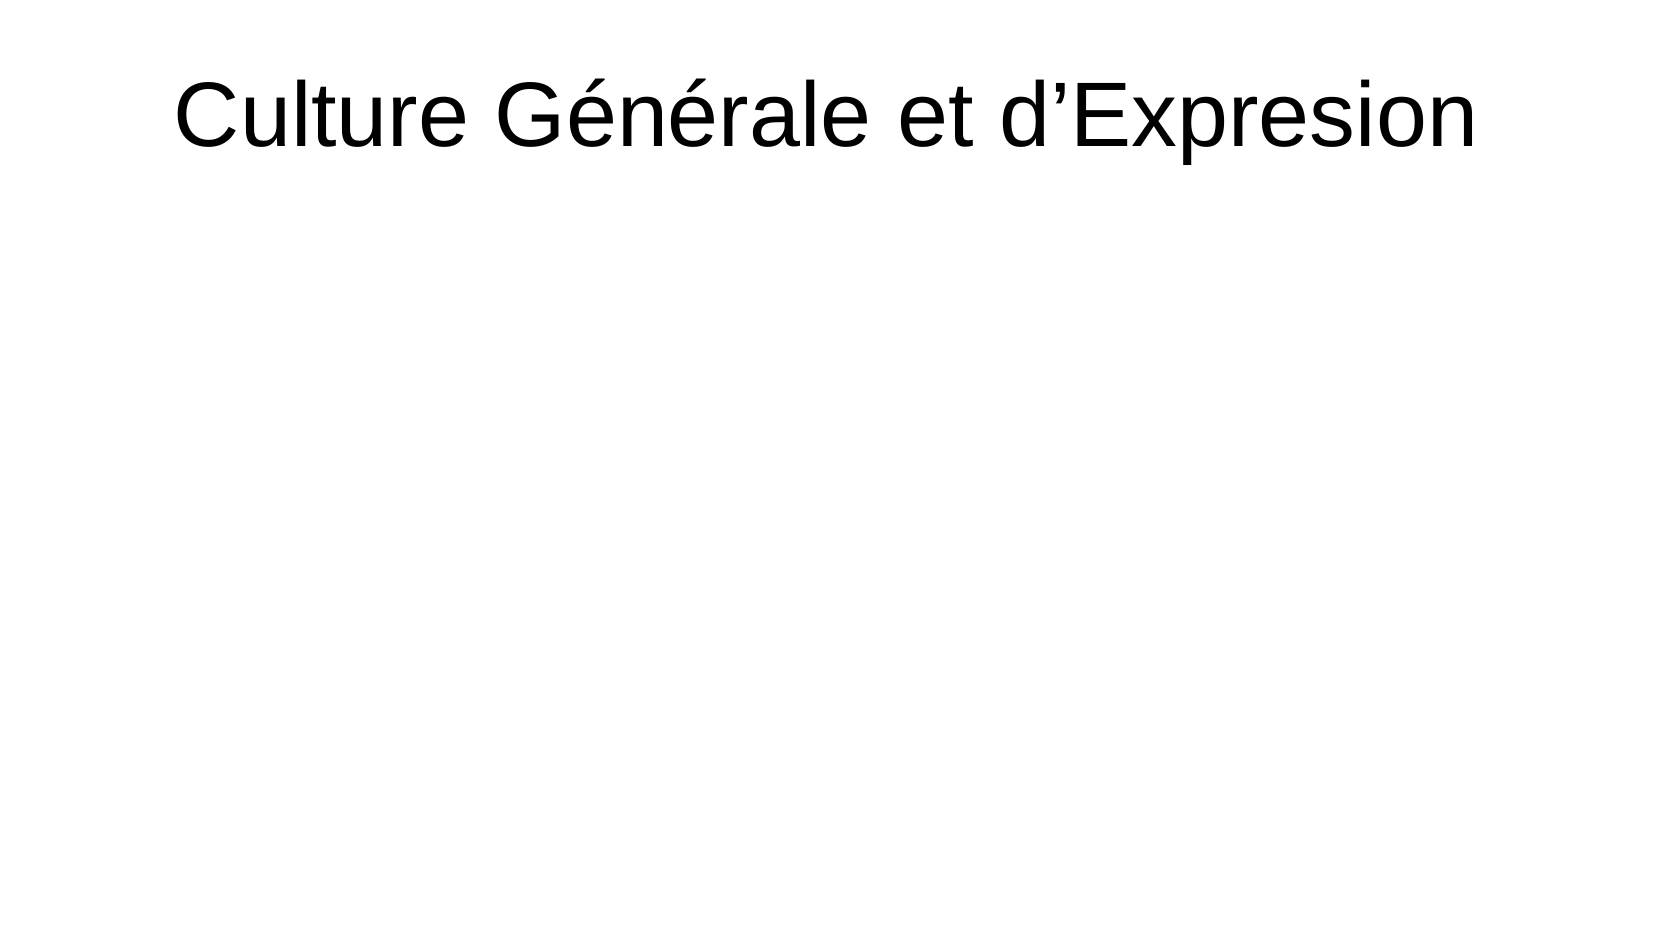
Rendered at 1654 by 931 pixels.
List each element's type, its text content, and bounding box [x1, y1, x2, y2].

title Culture Générale et d’Expresion [82, 37, 1571, 193]
